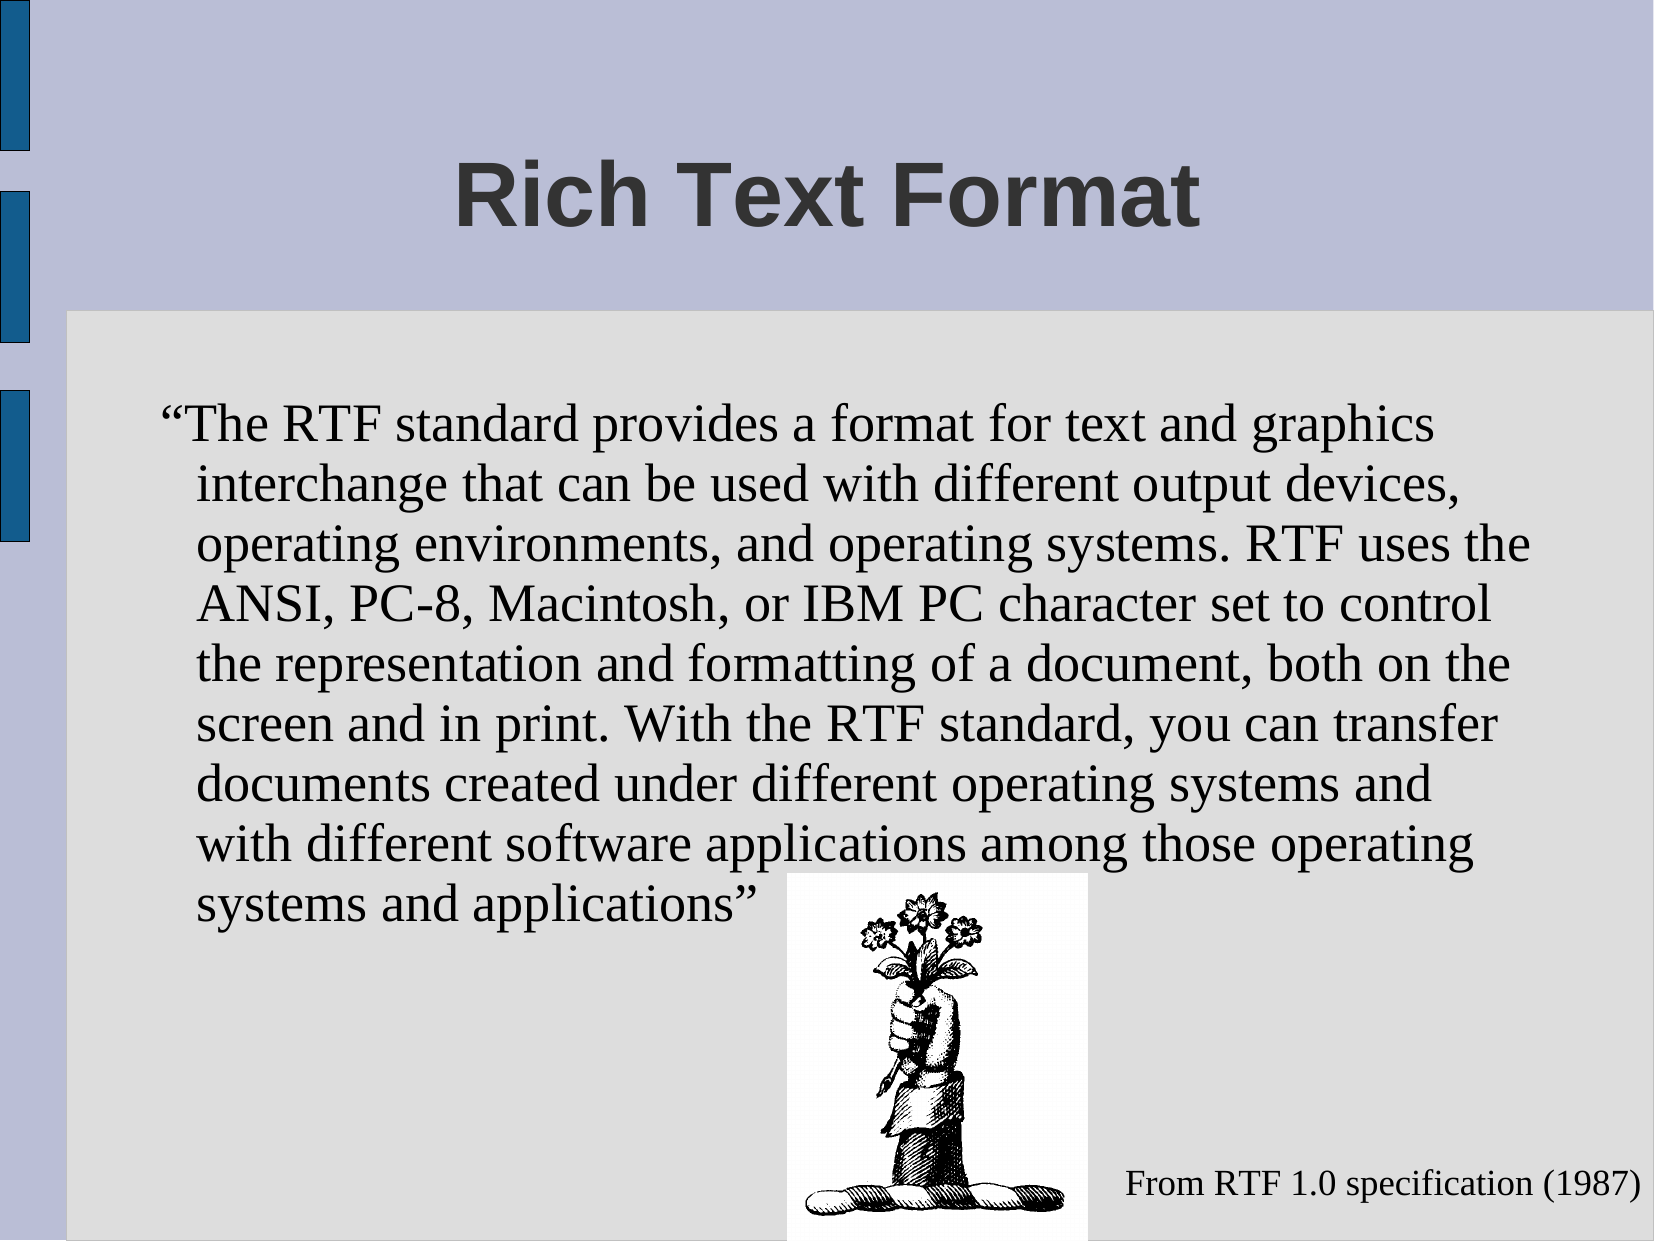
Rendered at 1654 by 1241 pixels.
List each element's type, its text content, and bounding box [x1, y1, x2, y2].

subtitle “The RTF standard provides a format for text and graphics interchange that can be used with different output devices, operating environments, and operating systems. RTF uses the ANSI, PC-8, Macintosh, or IBM PC character set to control the representation and formatting of a document, both on the screen and in print. With the RTF standard, you can transfer documents created under different operating systems and with different software applications among those operating systems and applications” [125, 388, 1538, 938]
title Rich Text Format [121, 91, 1534, 299]
text_box From RTF 1.0 specification (1987) [1125, 1162, 1642, 1205]
picture [787, 873, 1088, 1241]
